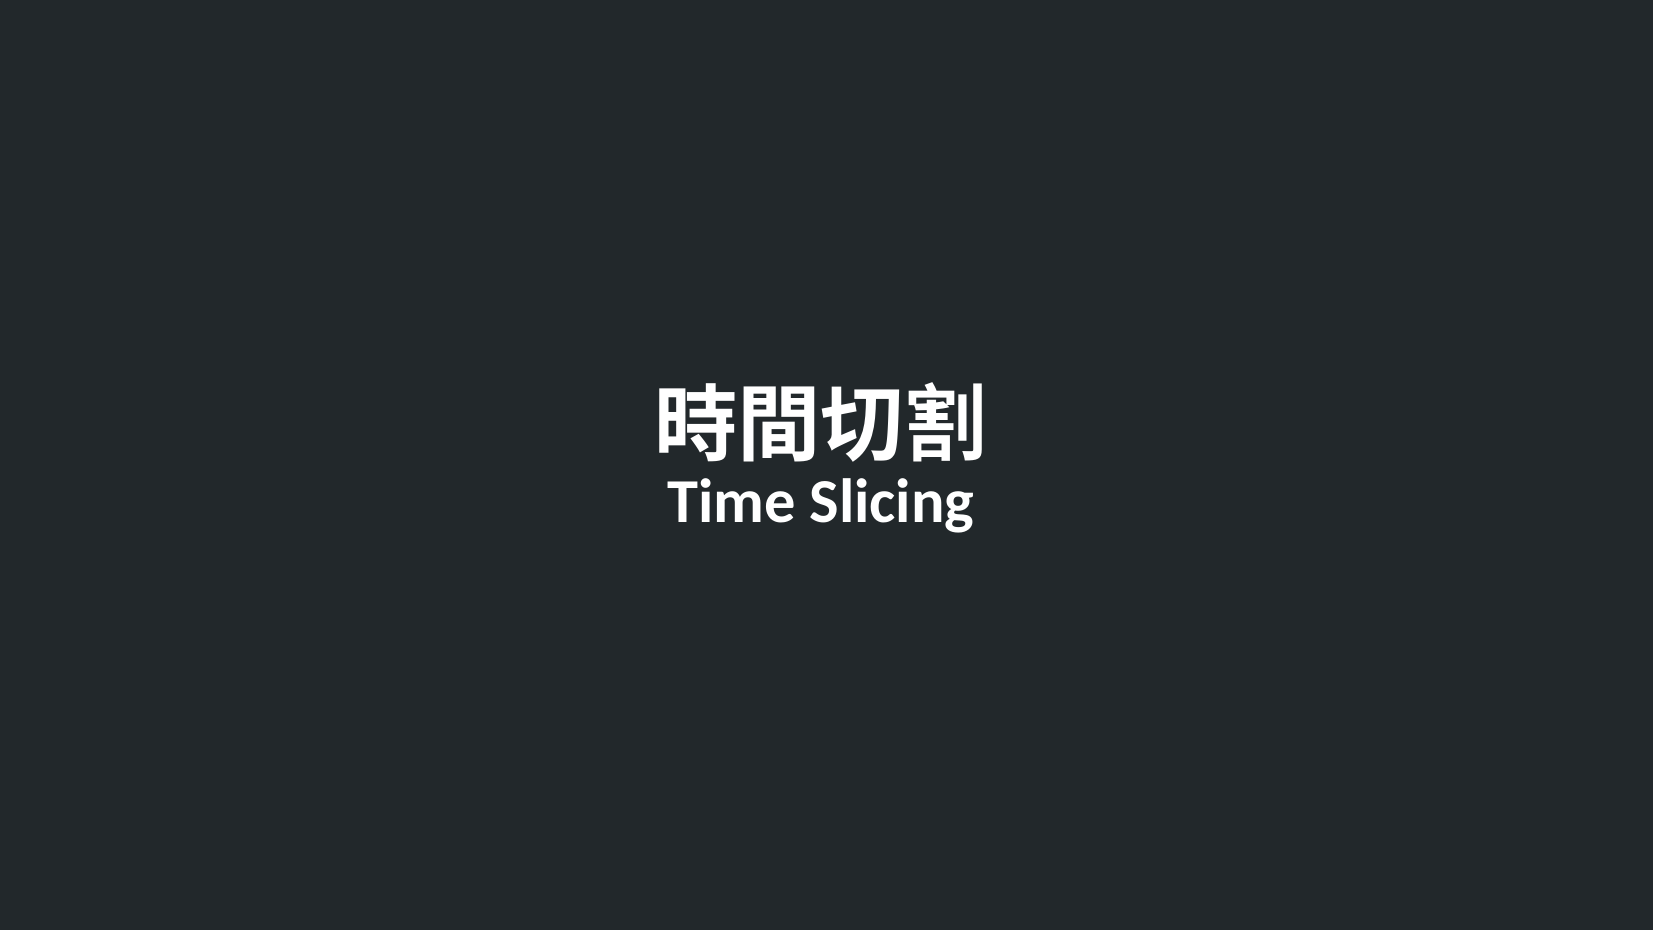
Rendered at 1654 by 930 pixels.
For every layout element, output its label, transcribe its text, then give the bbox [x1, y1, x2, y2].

text_box 時間切割 Time Slicing [639, 383, 1014, 547]
